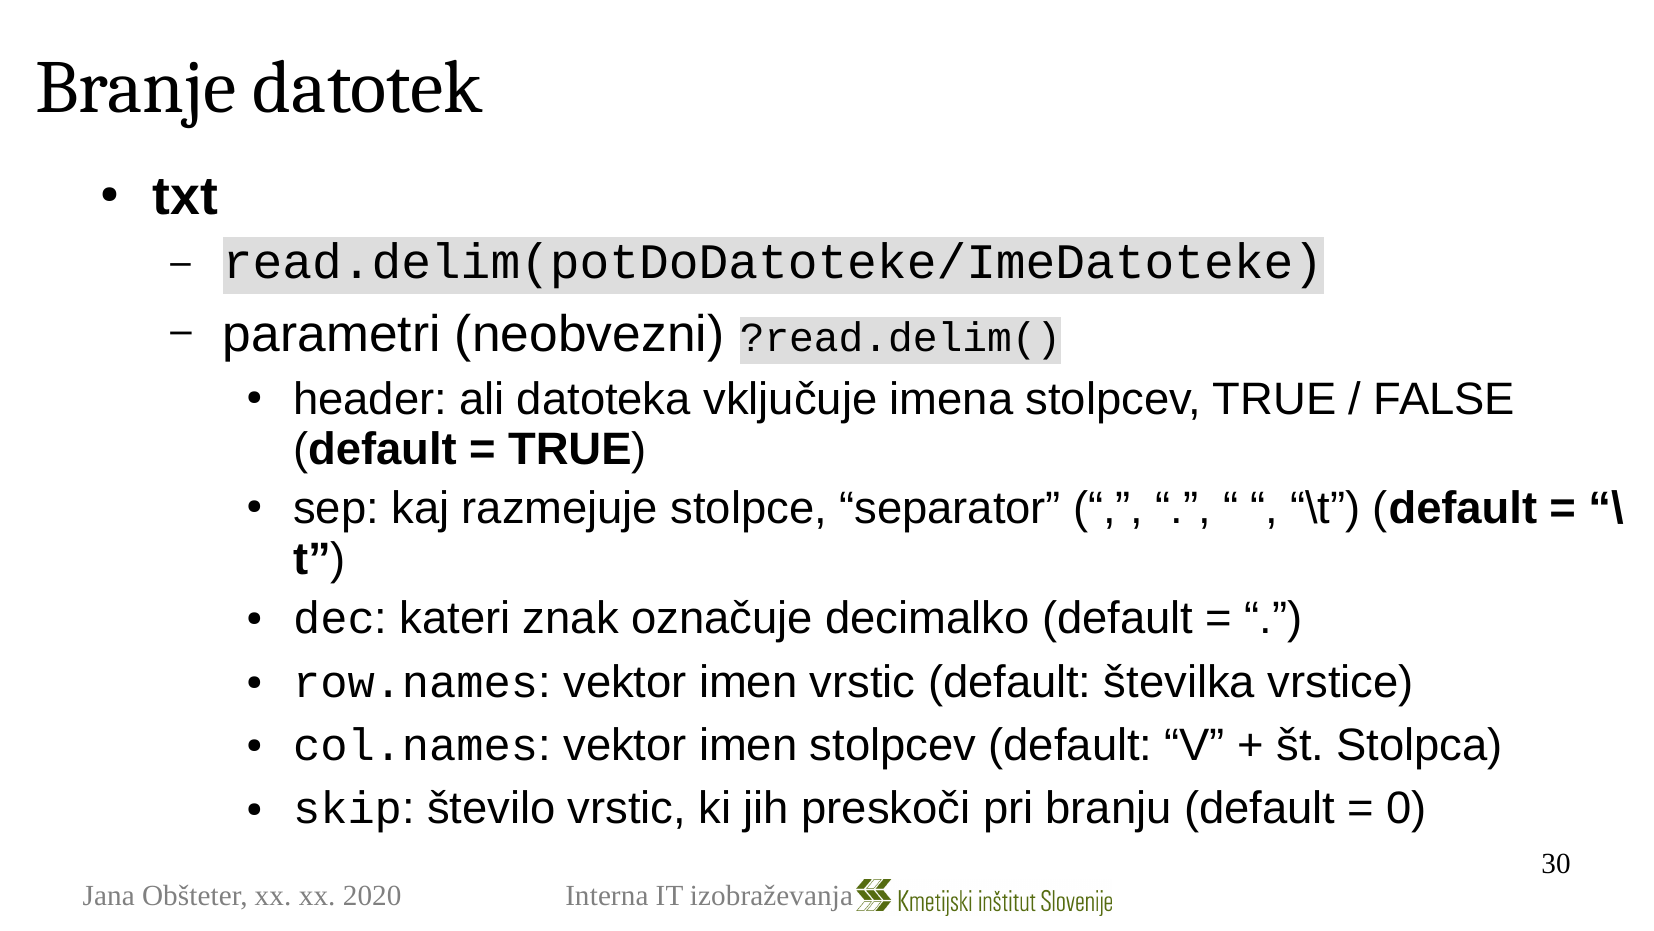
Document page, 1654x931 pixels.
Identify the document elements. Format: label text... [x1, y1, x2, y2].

picture [856, 879, 1112, 916]
title Branje datotek [35, 21, 1524, 154]
list txt read.delim(potDoDatoteke/ImeDatoteke) parametri (neobvezni) ?read.delim() header: ali datoteka vključuje imena stolpcev, TRUE / FALSE (default = TRUE) sep: kaj razmejuje stolpce, “separator” (“,”, “.”, “ “, “\t”) (default = “\t”) dec: kateri znak označuje decimalko (default = “.”) row.names: vektor imen vrstic (default: številka vrstice) col.names: vektor imen stolpcev (default: “V” + št. Stolpca) skip: število vrstic, ki jih preskoči pri branju (default = 0) [82, 165, 1630, 839]
